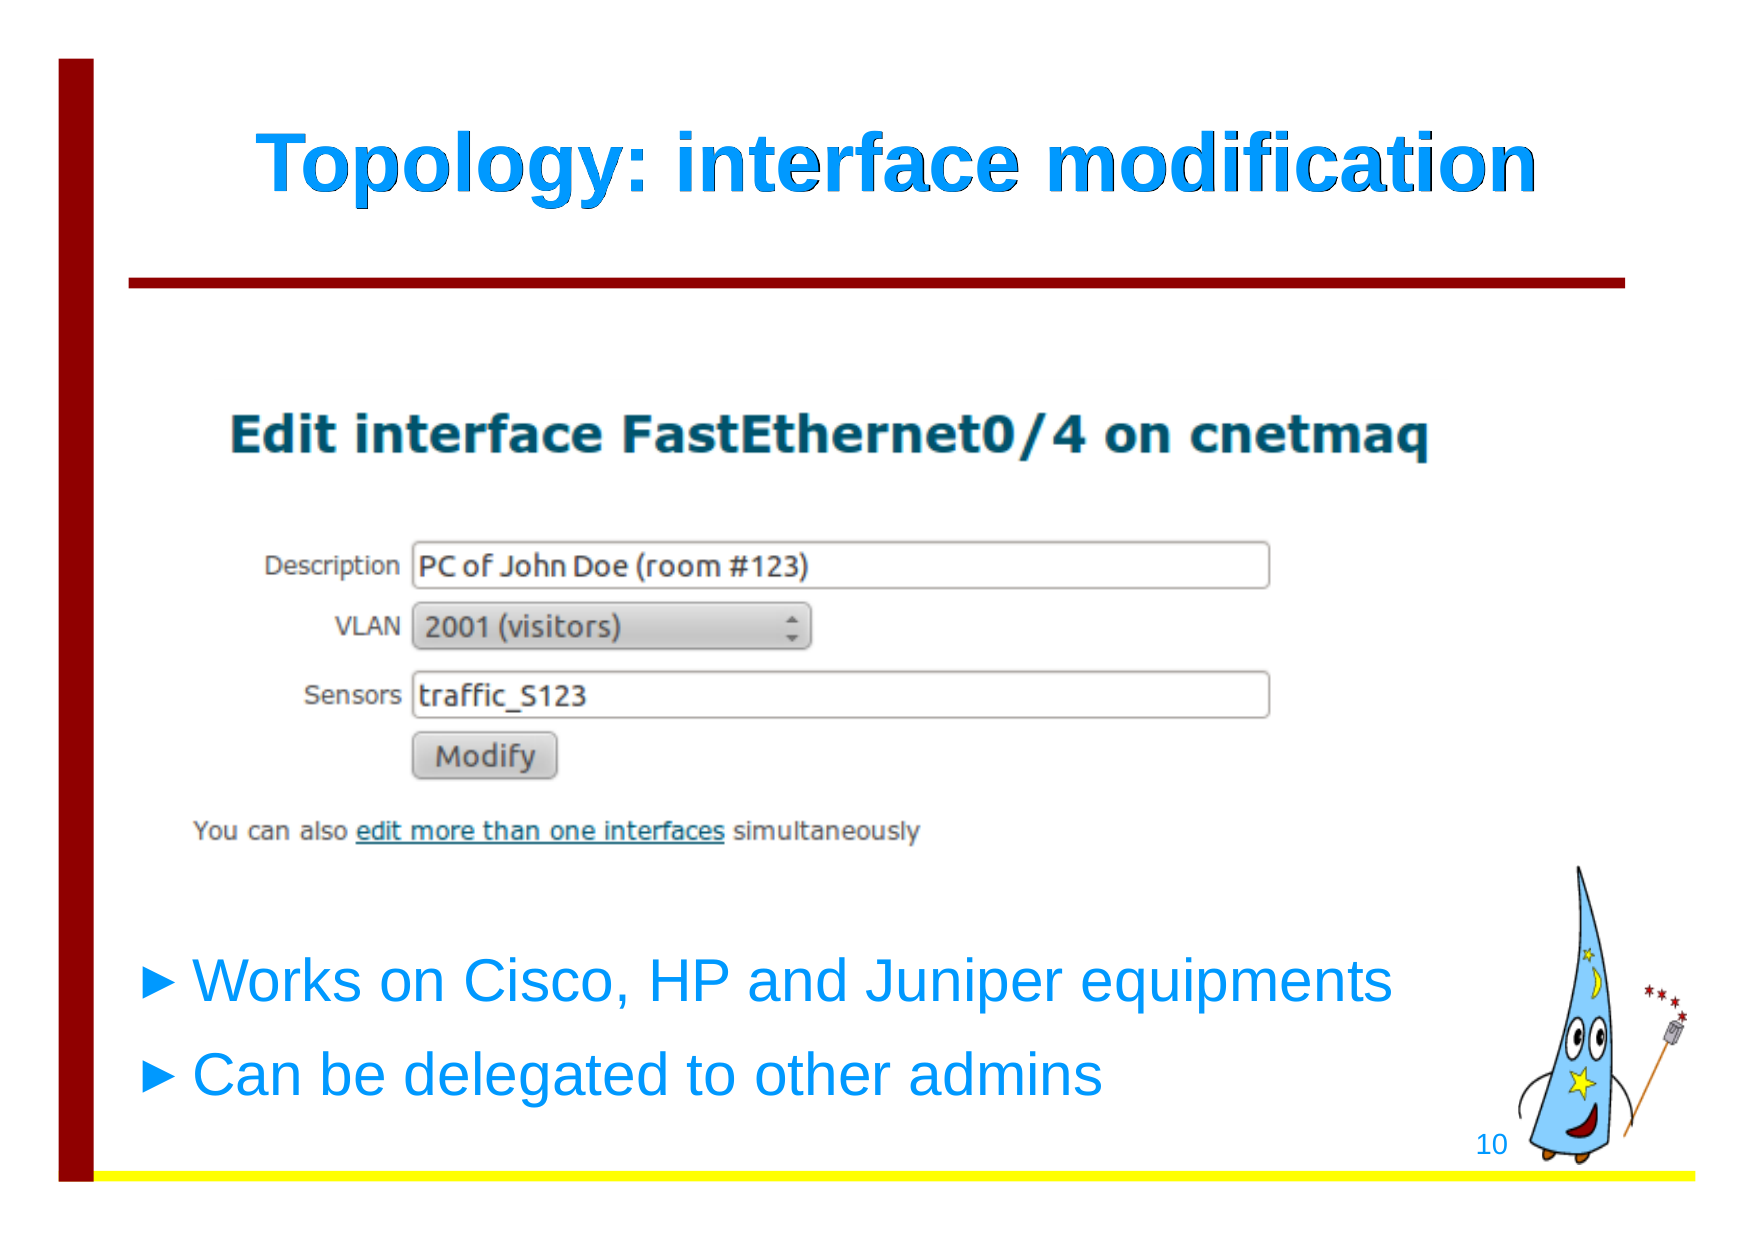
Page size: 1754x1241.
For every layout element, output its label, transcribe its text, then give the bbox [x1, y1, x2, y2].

title Topology: interface modification [152, 39, 1643, 287]
picture [175, 504, 1275, 878]
picture [1518, 865, 1687, 1165]
picture [214, 378, 1448, 472]
list Works on Cisco, HP and Juniper equipments Can be delegated to other admins [115, 946, 1589, 1151]
